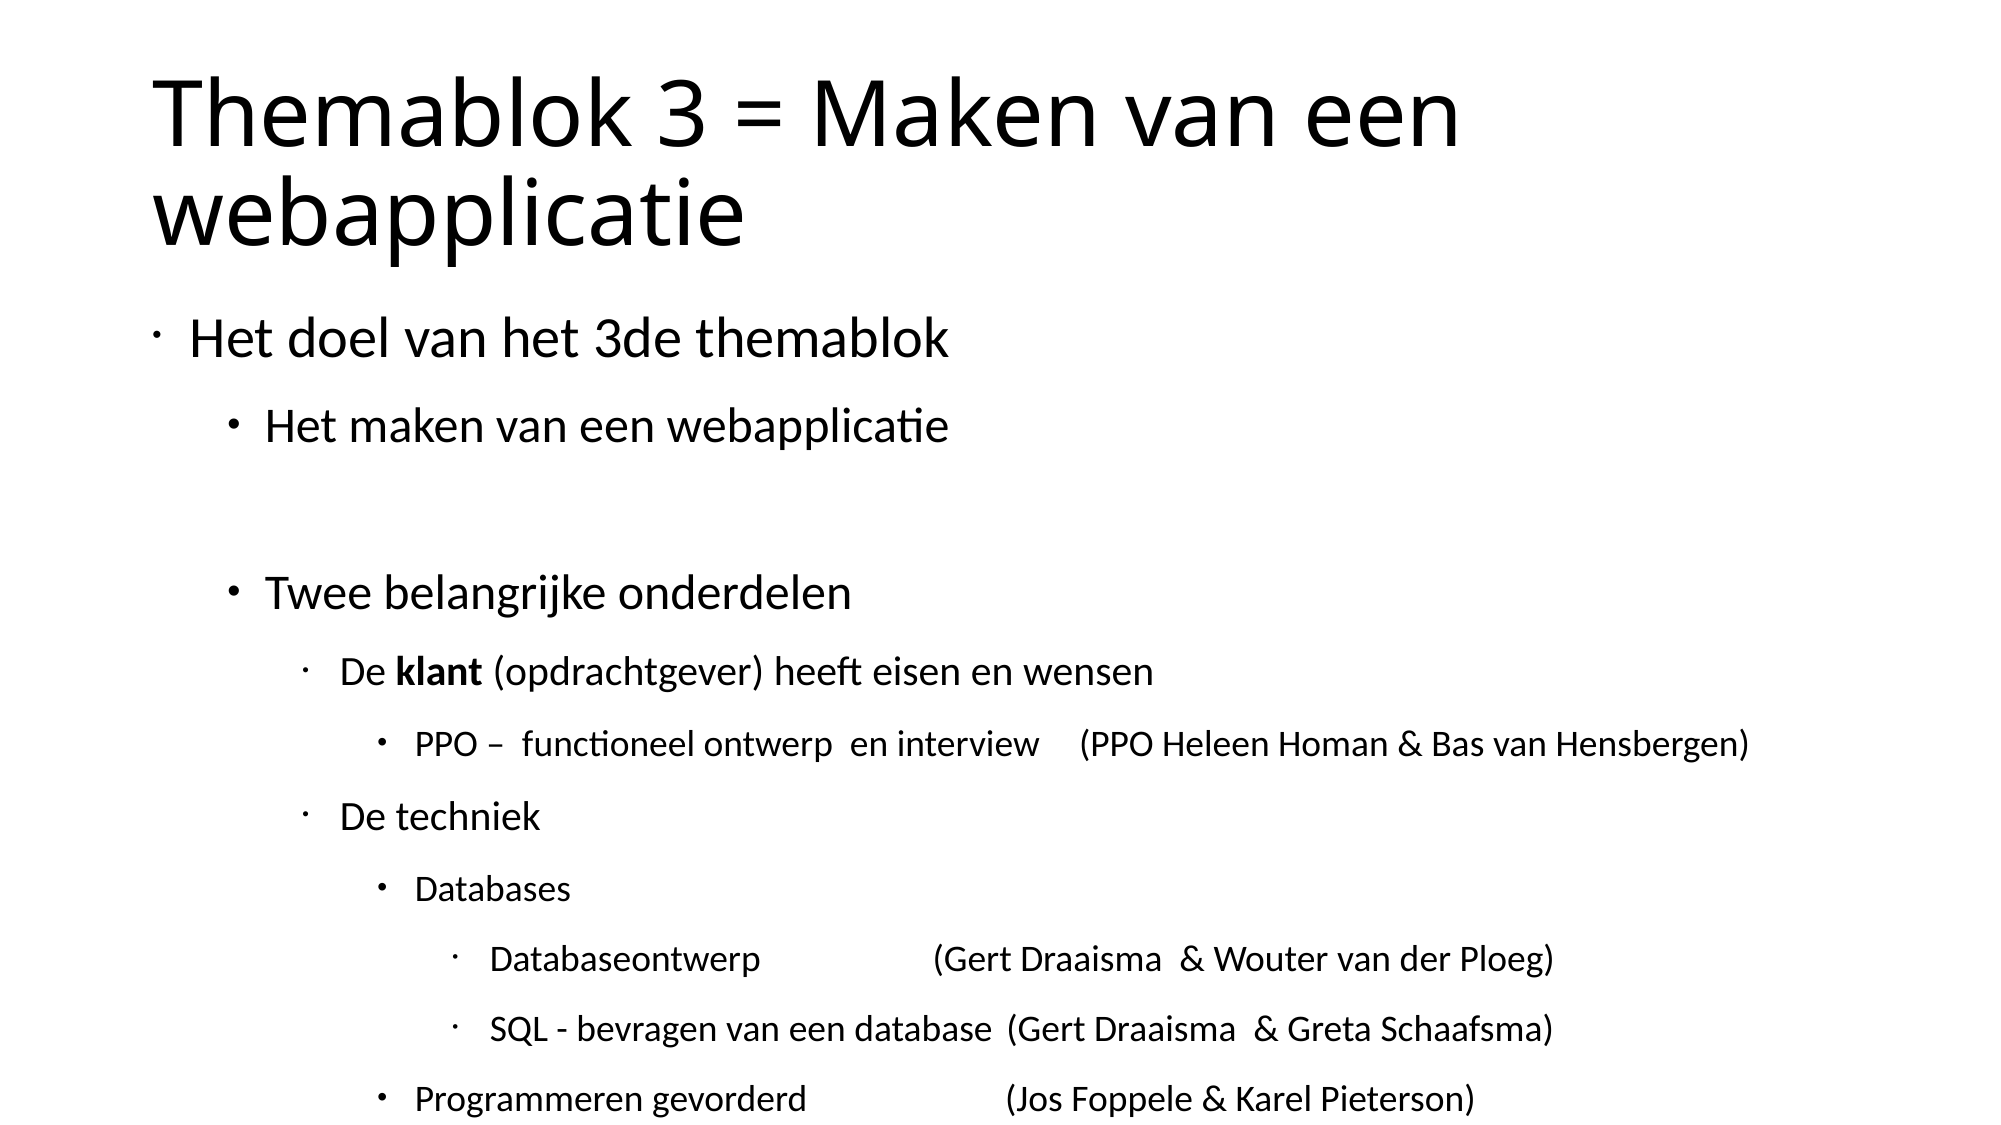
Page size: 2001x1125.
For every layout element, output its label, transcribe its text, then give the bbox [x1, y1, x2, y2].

list Het doel van het 3de themablok Het maken van een webapplicatie Twee belangrijke onderdelen De klant (opdrachtgever) heeft eisen en wensen PPO – functioneel ontwerp en interview (PPO Heleen Homan & Bas van Hensbergen) De techniek Databases Databaseontwerp (Gert Draaisma & Wouter van der Ploeg) SQL - bevragen van een database (Gert Draaisma & Greta Schaafsma) Programmeren gevorderd (Jos Foppele & Karel Pieterson) Webdevelopment (Webdevelopment – Joris Lops, Jop Wielens) Focus Techniek & Functionaliteit Belangrijk we willen dat iedereen programmeert! Er is een workshop UI/UX design van Melinda de Roo Het oog wil ook wat  [137, 299, 1863, 1014]
title Themablok 3 = Maken van een webapplicatie [137, 59, 1863, 278]
